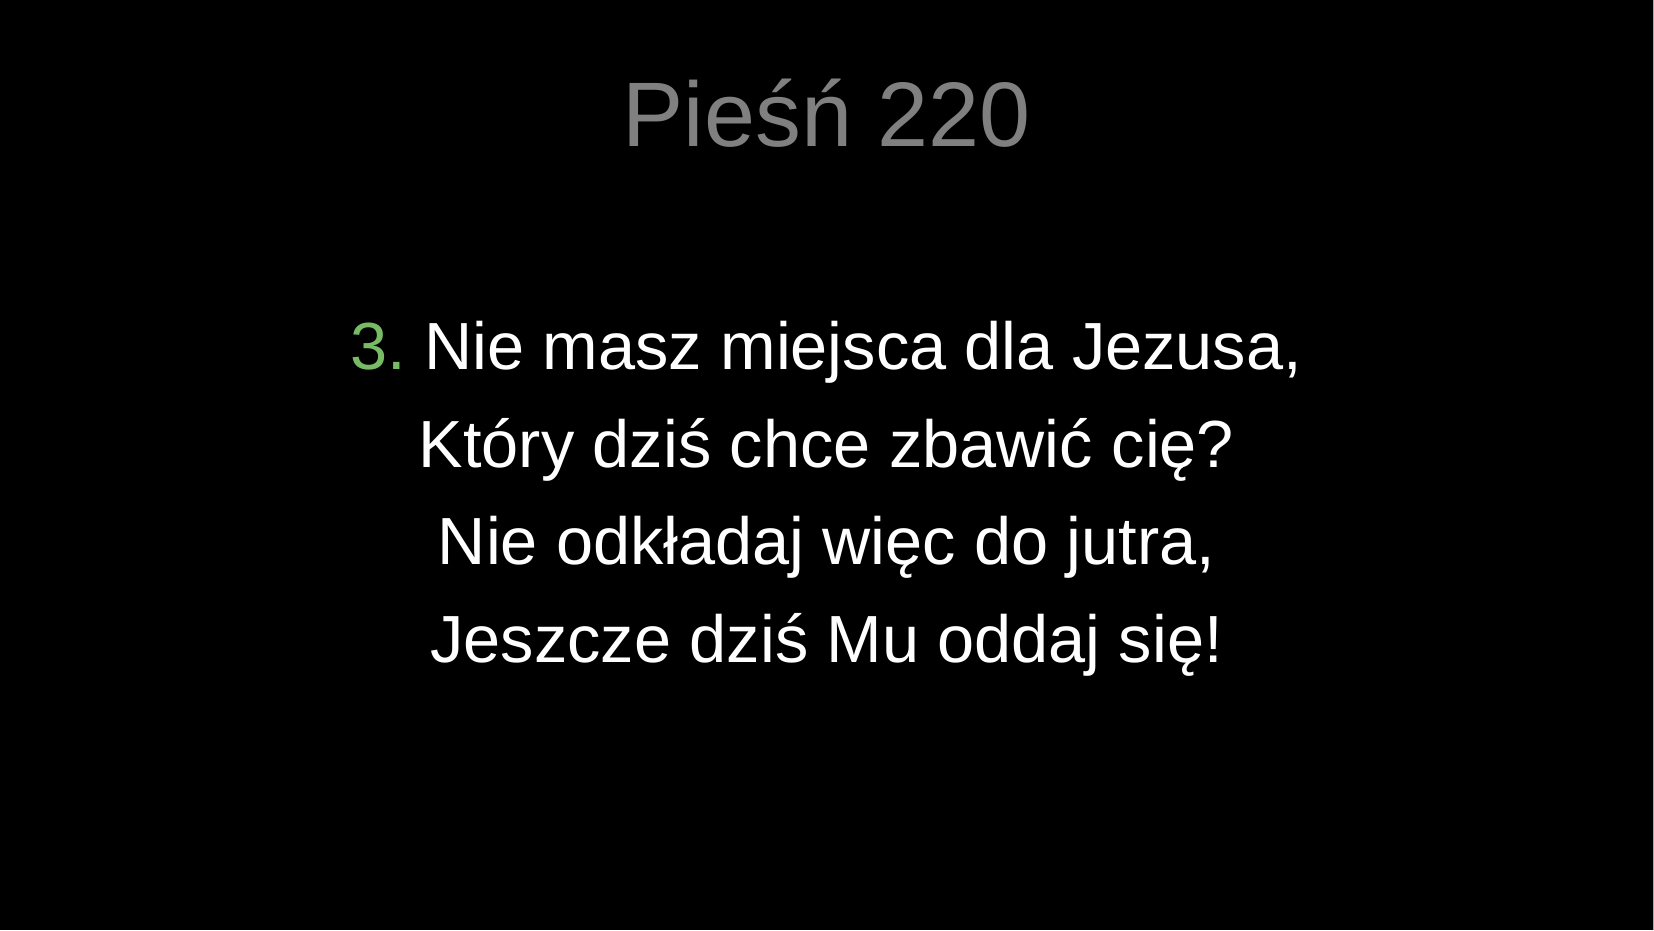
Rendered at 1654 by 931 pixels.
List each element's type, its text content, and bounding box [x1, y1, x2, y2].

subtitle 3. Nie masz miejsca dla Jezusa, Który dziś chce zbawić cię? Nie odkładaj więc do jutra, Jeszcze dziś Mu oddaj się! [82, 217, 1571, 757]
title Pieśń 220 [82, 37, 1571, 193]
